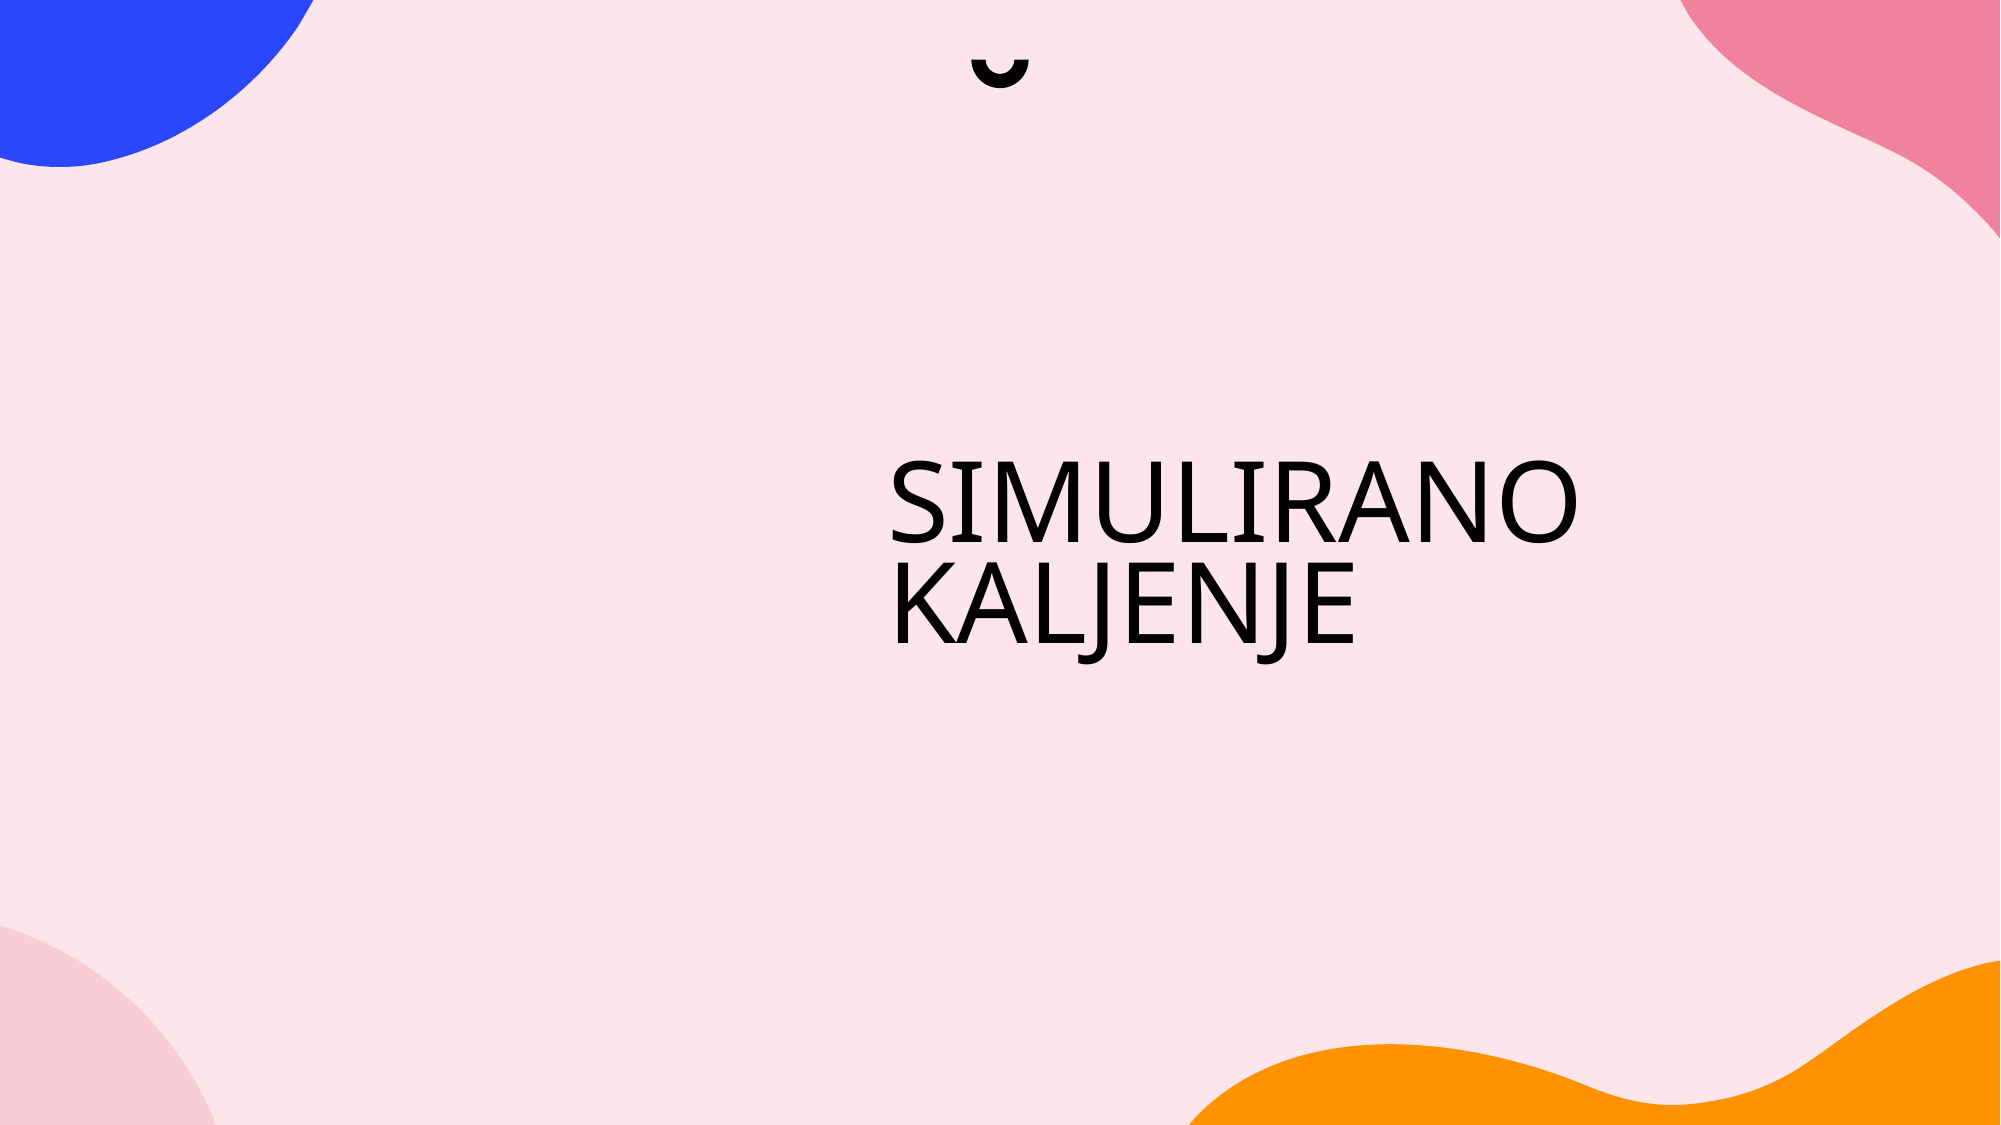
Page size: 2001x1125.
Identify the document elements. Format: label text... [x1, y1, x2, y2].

title Simulirano kaljenje [887, 149, 1851, 976]
